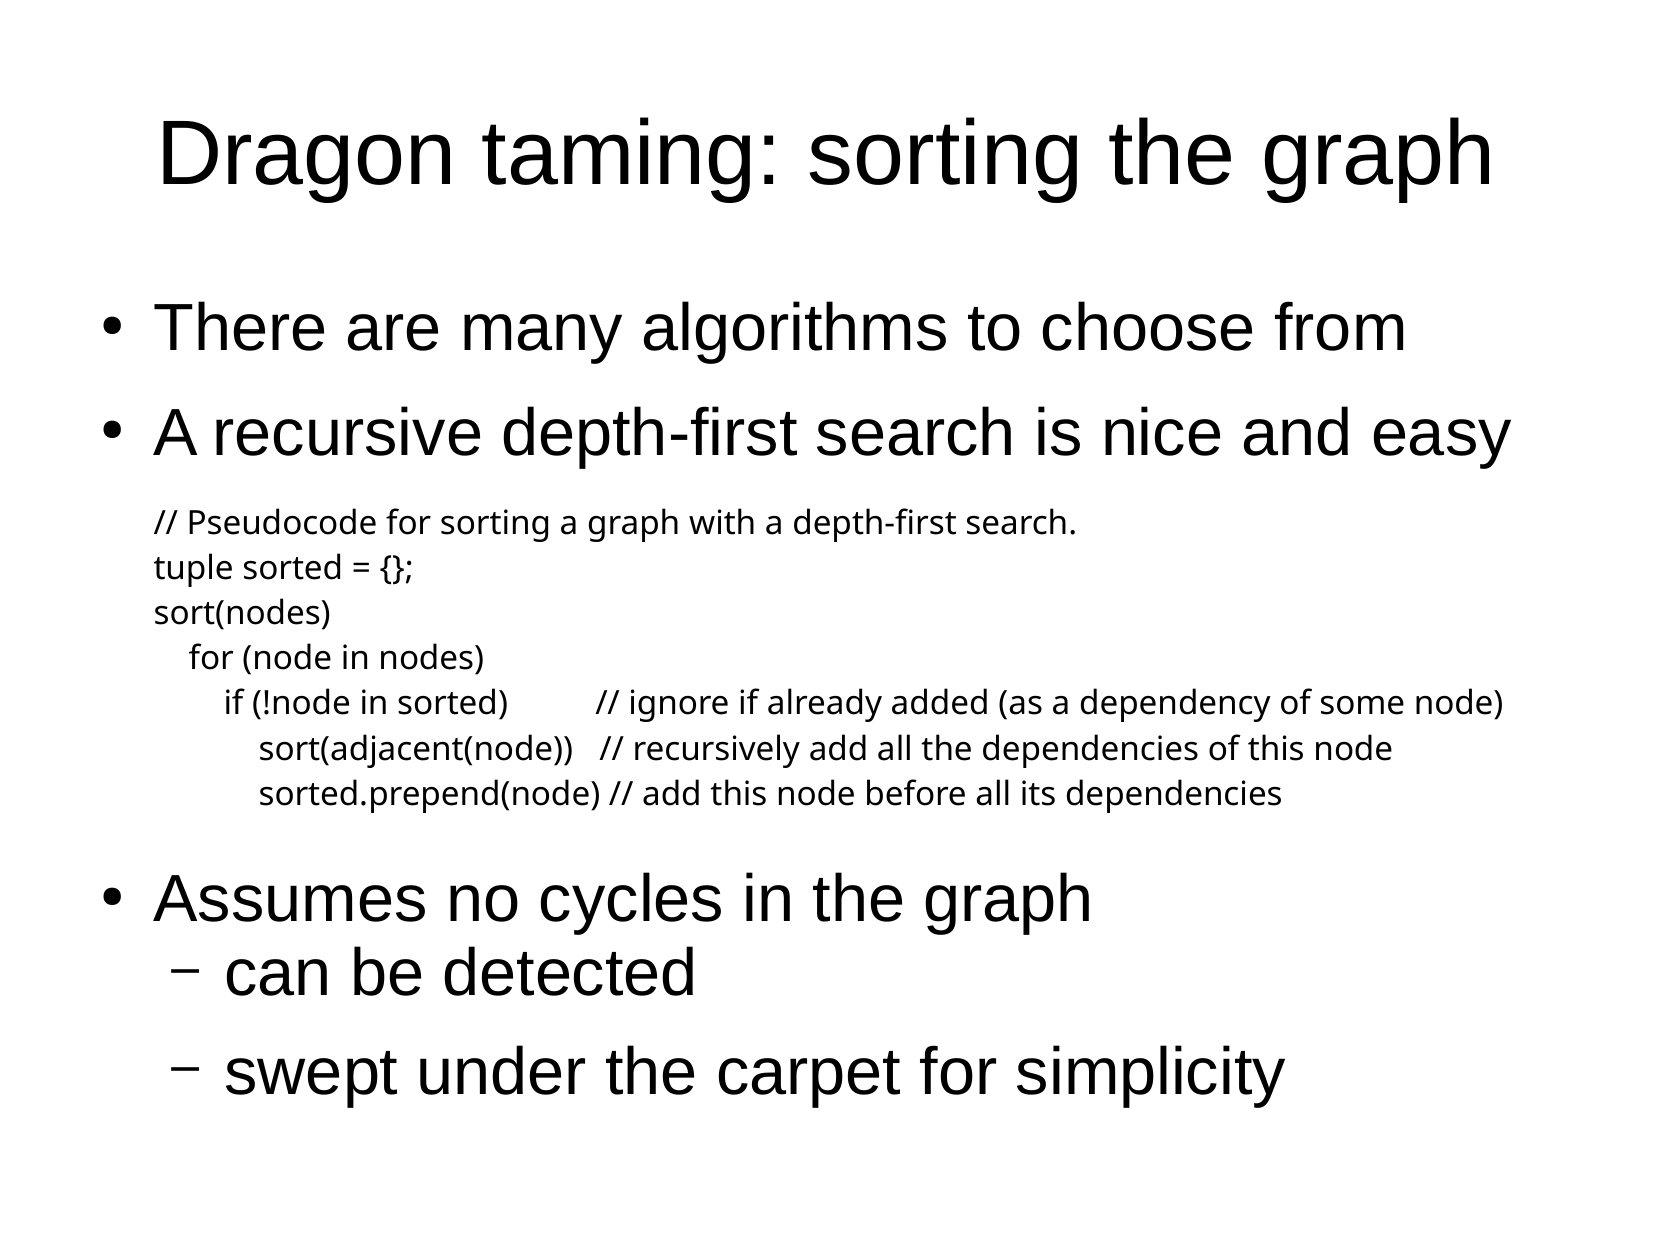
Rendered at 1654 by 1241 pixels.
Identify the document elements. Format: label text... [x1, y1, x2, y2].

list There are many algorithms to choose from A recursive depth-first search is nice and easy // Pseudocode for sorting a graph with a depth-first search. tuple sorted = {}; sort(nodes) for (node in nodes) if (!node in sorted) // ignore if already added (as a dependency of some node) sort(adjacent(node)) // recursively add all the dependencies of this node sorted.prepend(node) // add this node before all its dependencies Assumes no cycles in the graph can be detected swept under the carpet for simplicity [82, 290, 1571, 1115]
title Dragon taming: sorting the graph [82, 49, 1571, 257]
